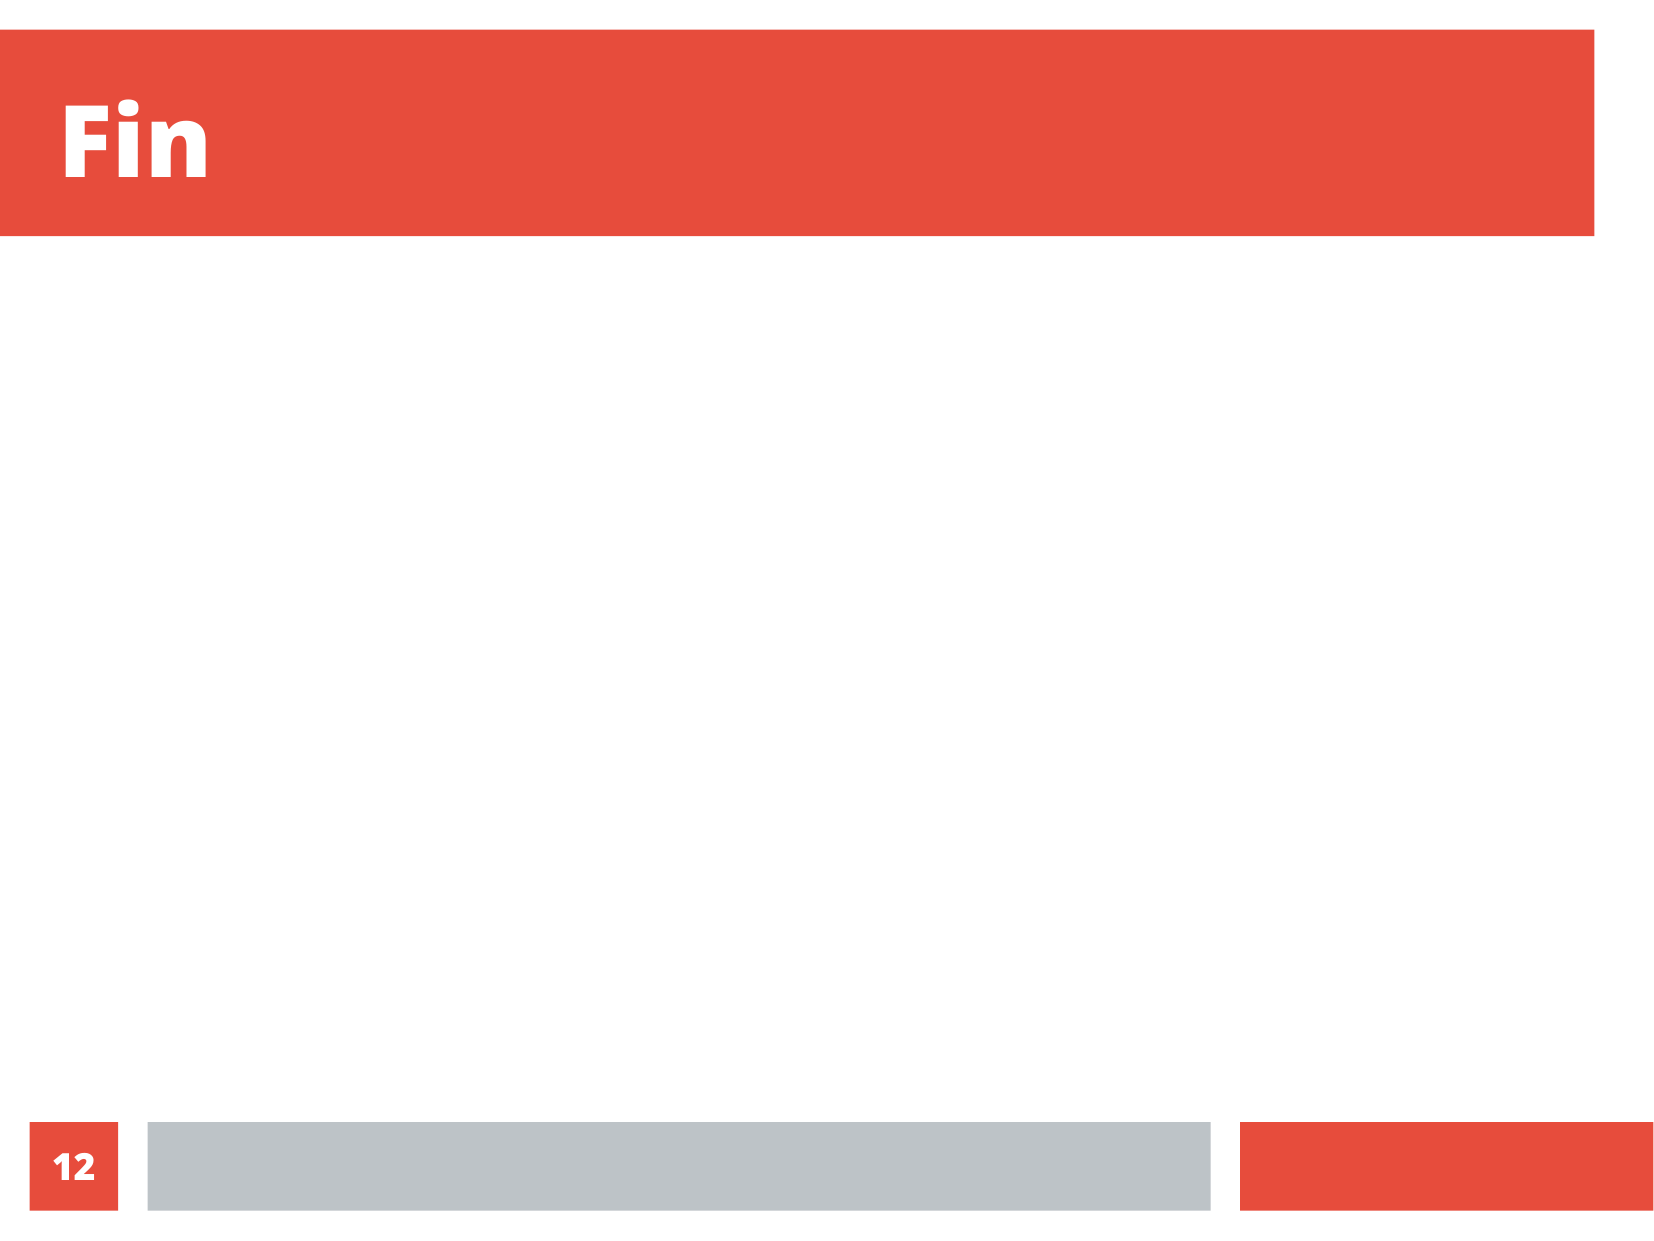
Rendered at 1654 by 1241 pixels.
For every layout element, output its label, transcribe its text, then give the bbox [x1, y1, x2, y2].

title Fin [59, 59, 1595, 207]
